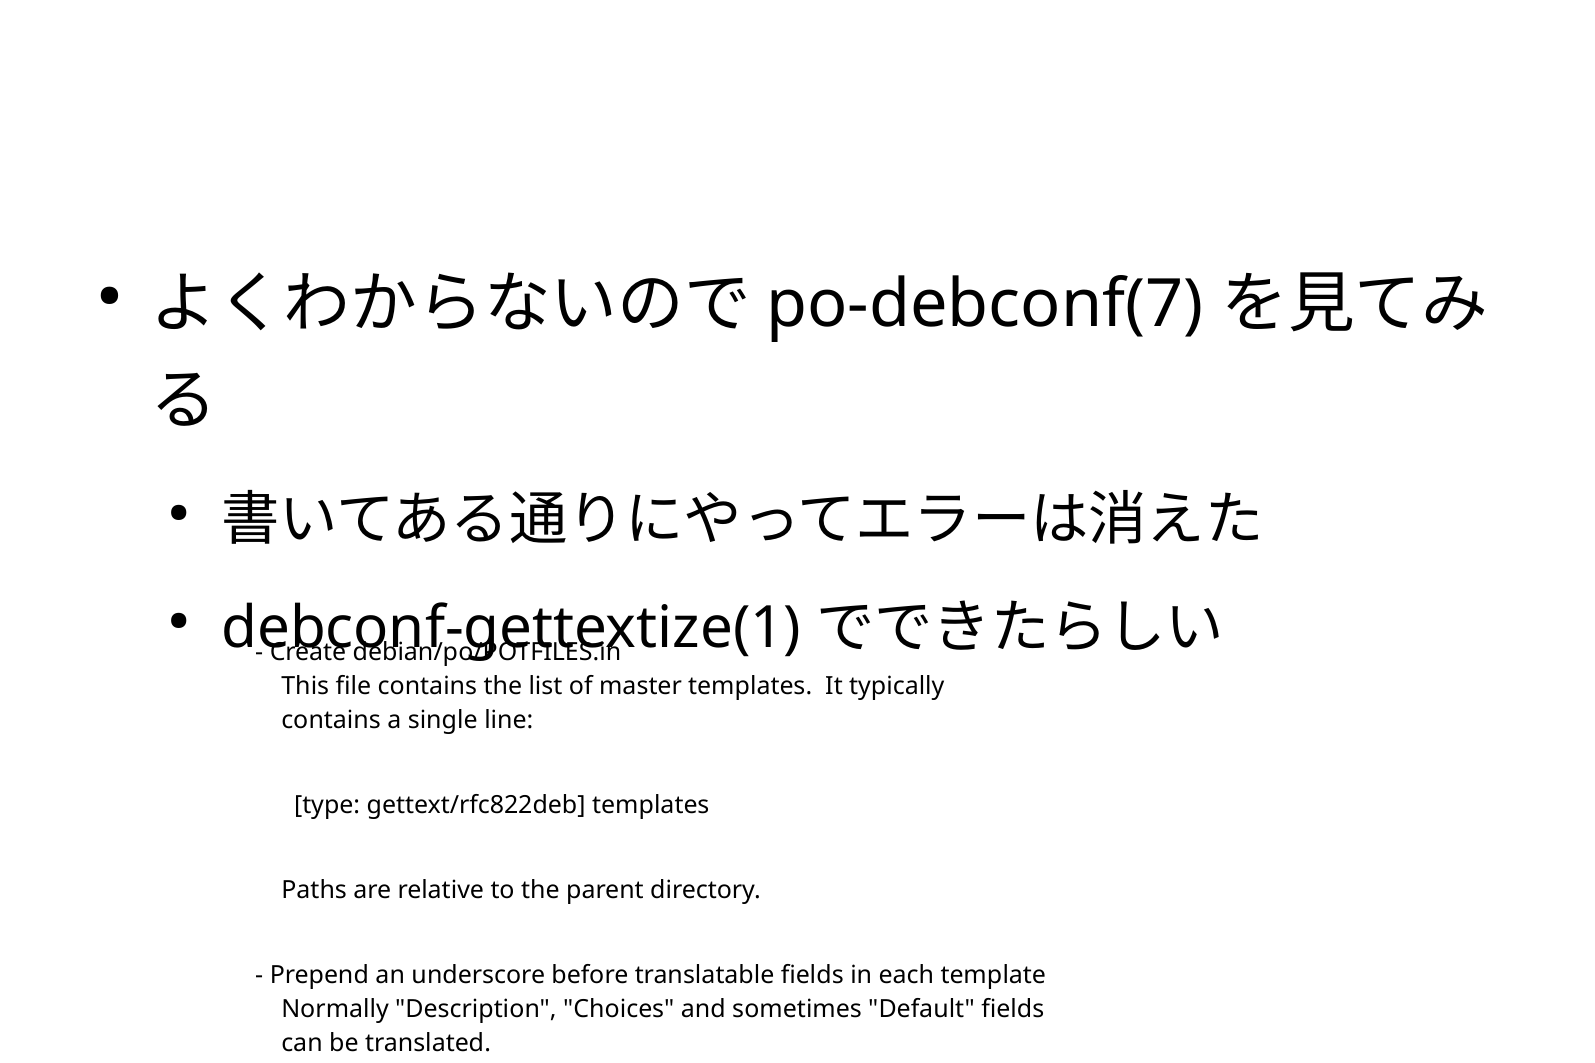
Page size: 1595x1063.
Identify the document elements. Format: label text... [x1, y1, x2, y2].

text_box - Create debian/po/POTFILES.in This file contains the list of master templates. It typically contains a single line: [type: gettext/rfc822deb] templates Paths are relative to the parent directory. - Prepend an underscore before translatable fields in each template Normally "Description", "Choices" and sometimes "Default" fields can be translated. - Run debconf-updatepo This will create the debian/po/templates.pot file that translators will translate into their language. - Add a build dependency on "po-debconf" in debian/control [194, 625, 1288, 1063]
list よくわからないので po-debconf(7) を見てみる 書いてある通りにやってエラーは消えた debconf-gettextize(1) でできたらしい [79, 248, 1515, 951]
